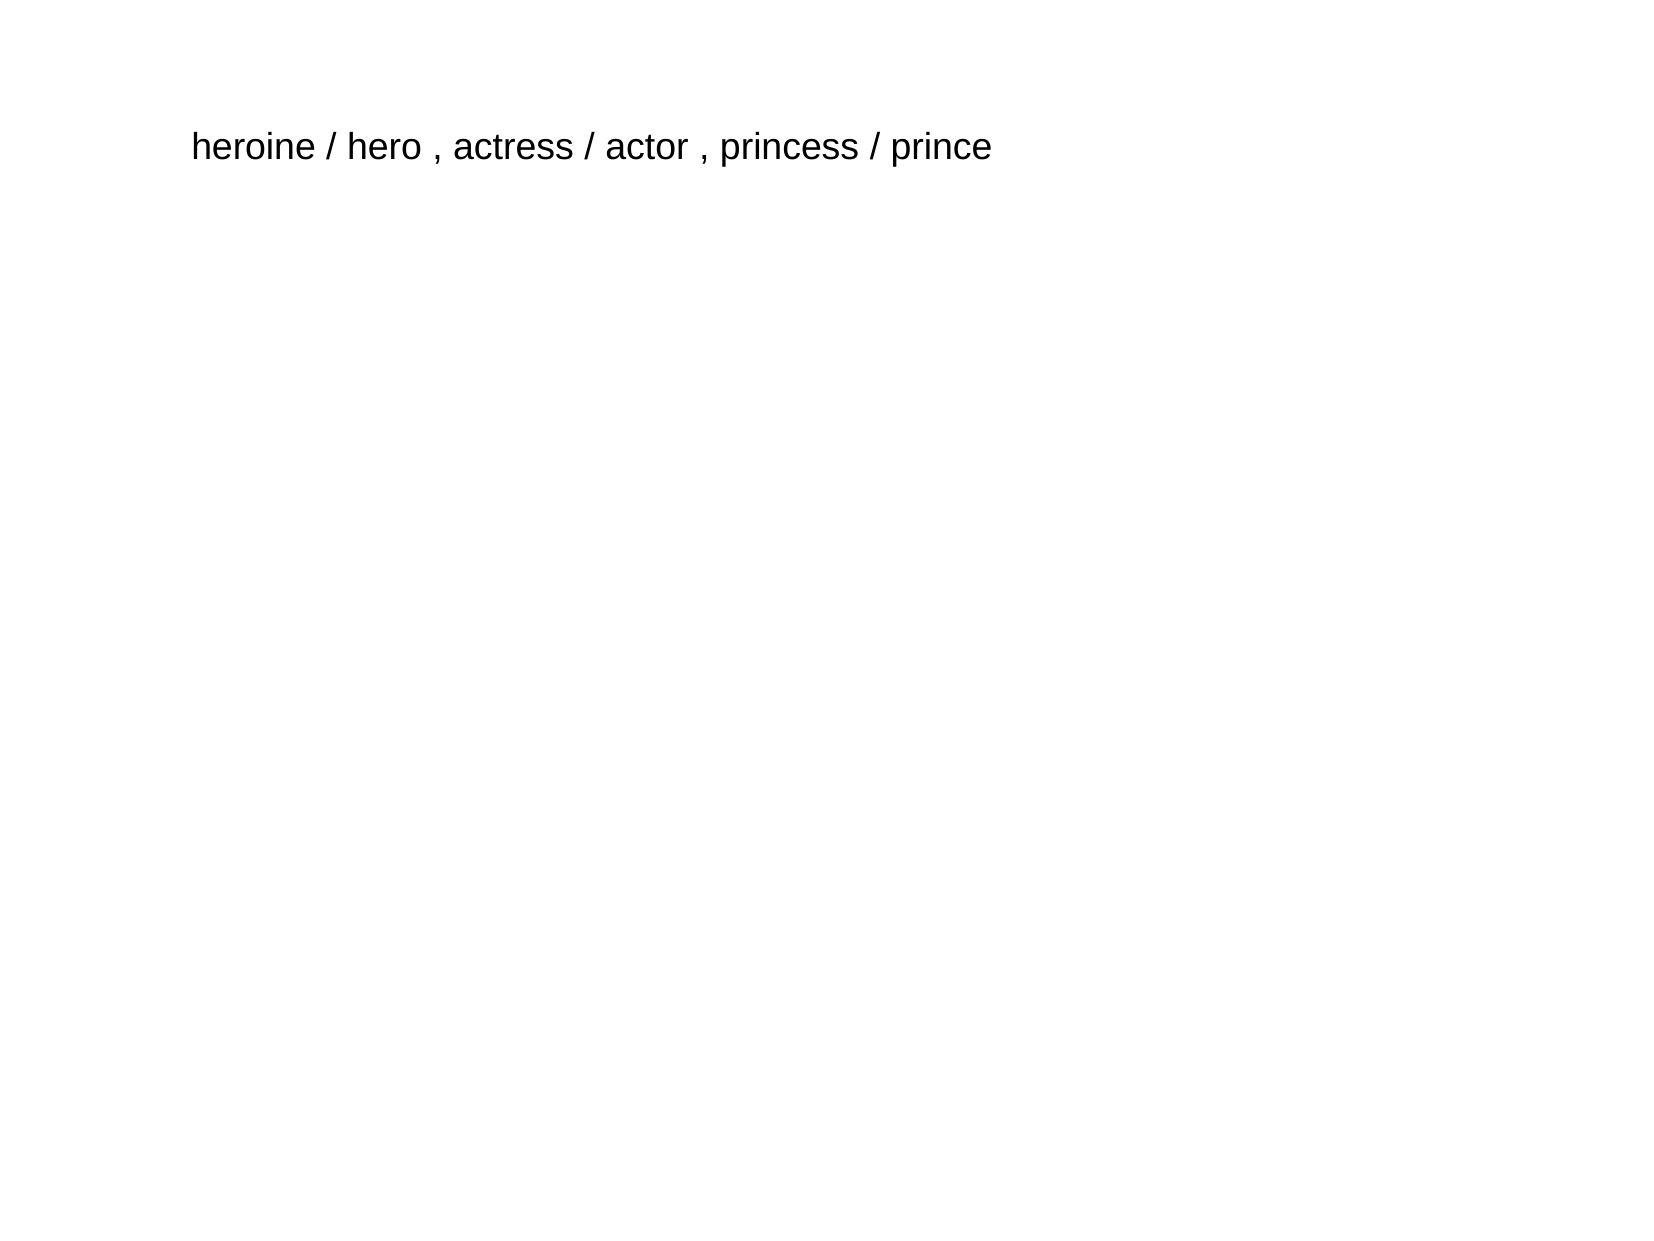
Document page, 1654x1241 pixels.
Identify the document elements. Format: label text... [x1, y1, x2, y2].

text_box heroine / hero , actress / actor , princess / prince [176, 118, 1008, 175]
